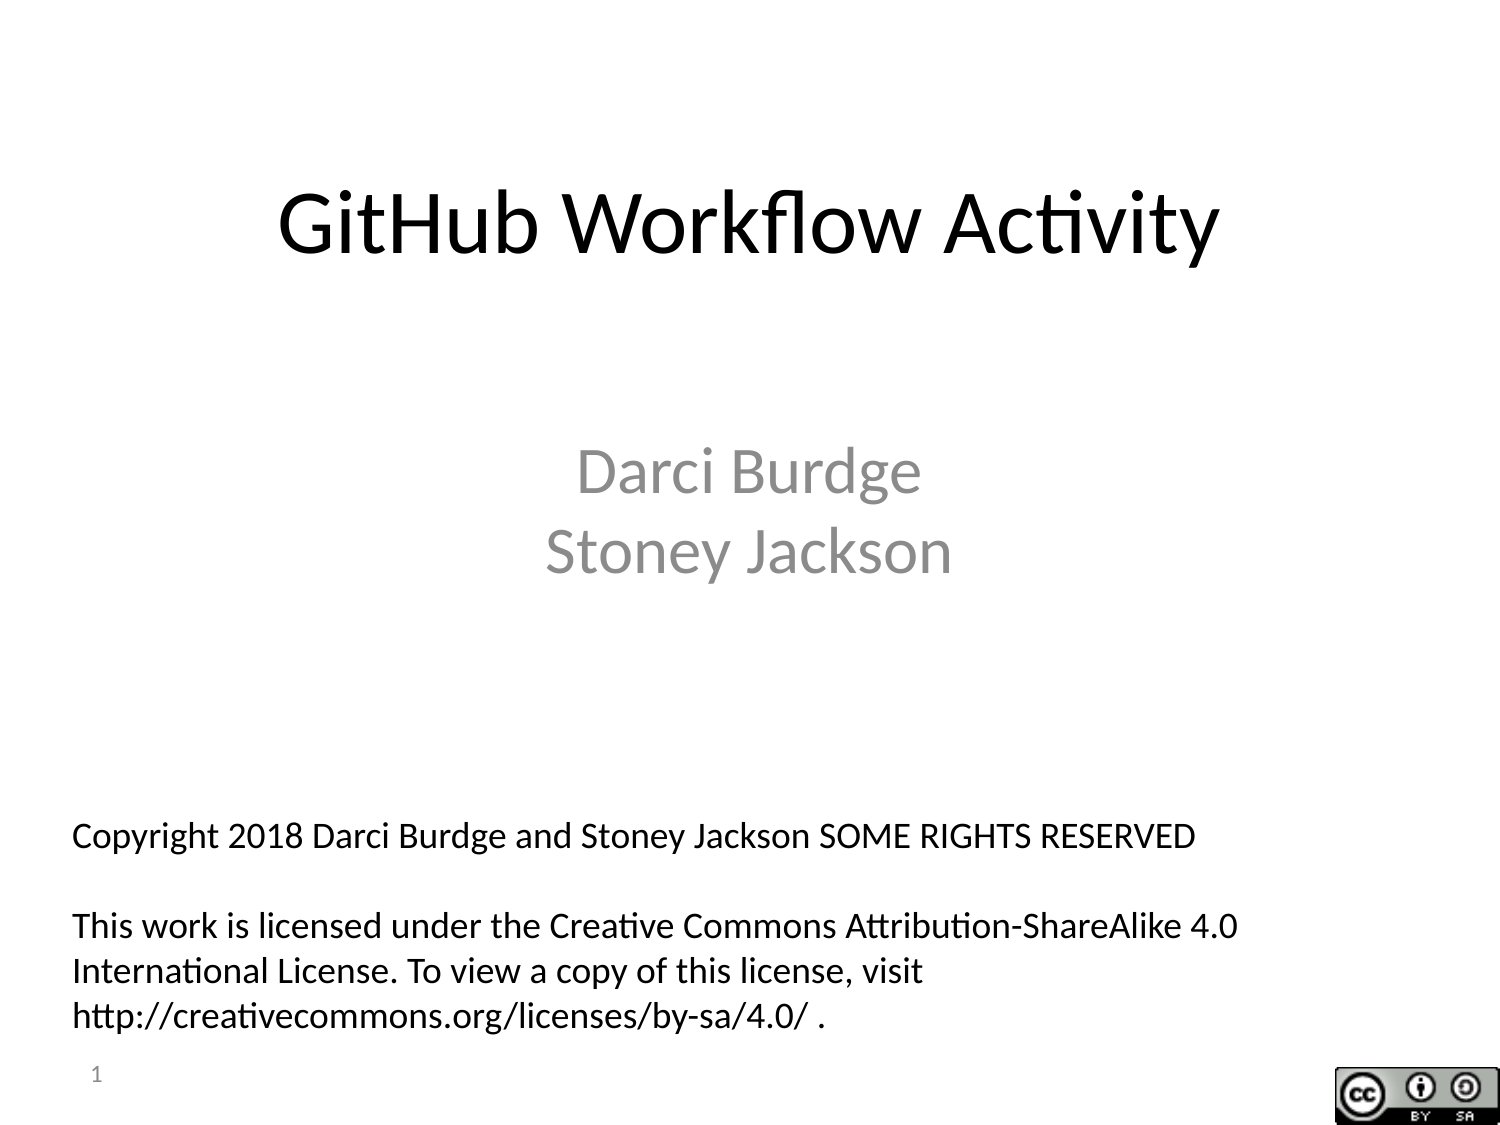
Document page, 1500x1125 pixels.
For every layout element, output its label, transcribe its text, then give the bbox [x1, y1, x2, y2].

title GitHub Workflow Activity [112, 96, 1388, 338]
picture [1335, 1067, 1500, 1125]
text_box Copyright 2018 Darci Burdge and Stoney Jackson SOME RIGHTS RESERVED This work is licensed under the Creative Commons Attribution-ShareAlike 4.0 International License. To view a copy of this license, visit http://creativecommons.org/licenses/by-sa/4.0/ . [57, 803, 1443, 1044]
subtitle Darci Burdge Stoney Jackson [225, 419, 1275, 707]
slide_number <number> [75, 1044, 425, 1103]
